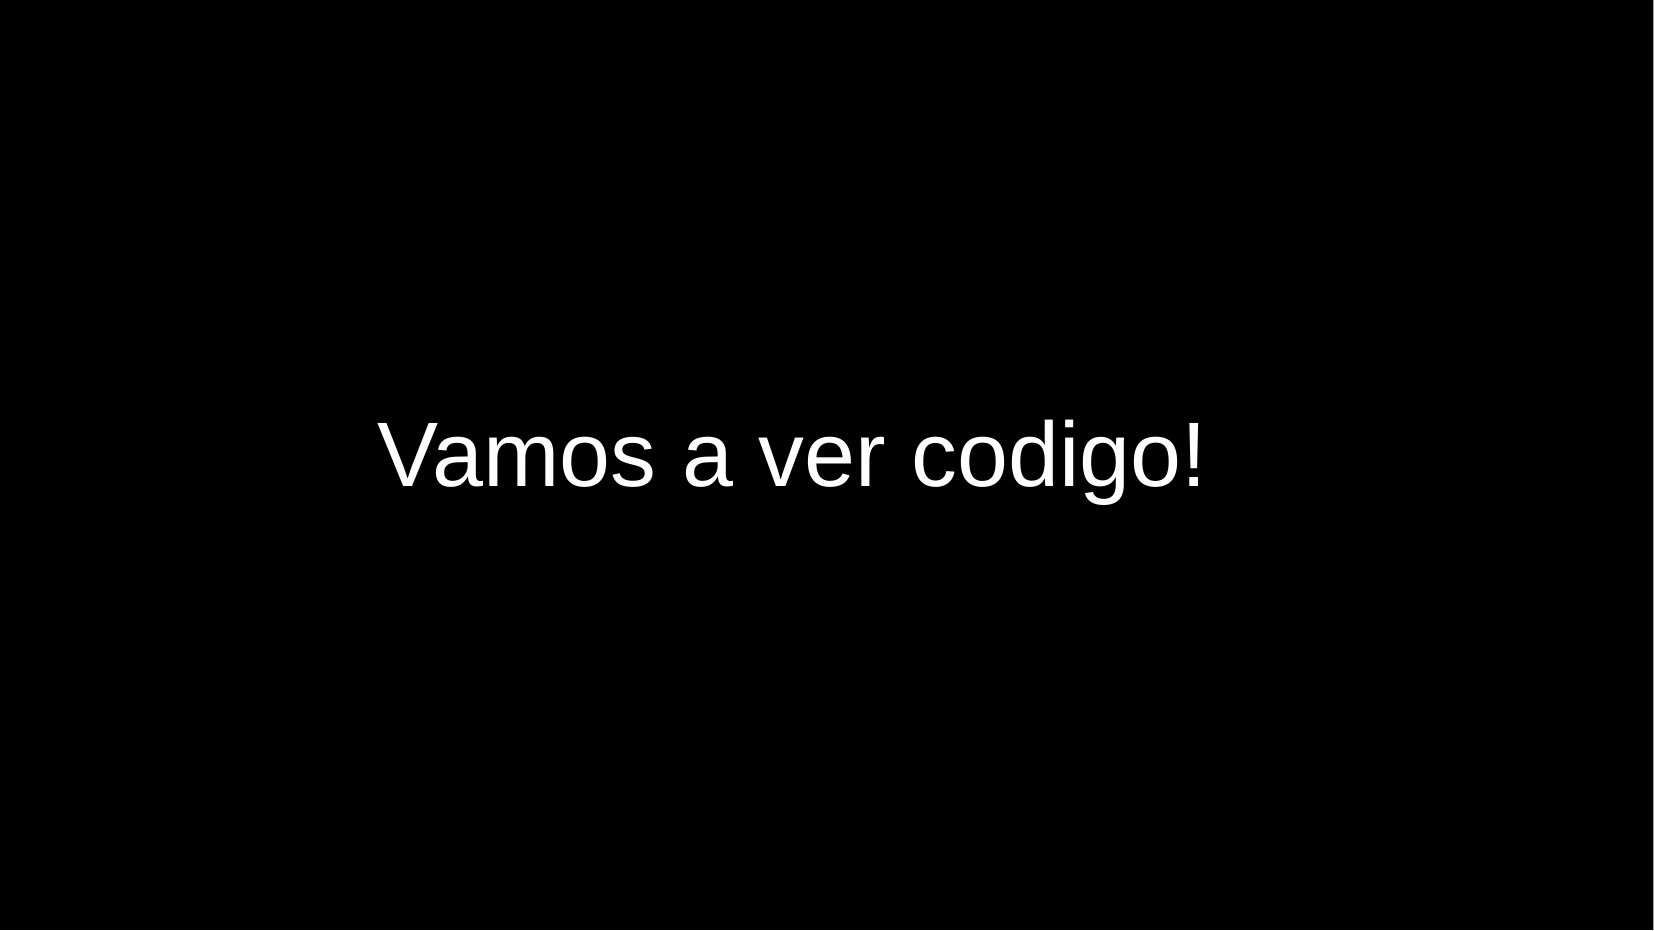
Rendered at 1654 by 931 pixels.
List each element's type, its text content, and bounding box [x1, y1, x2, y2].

title Vamos a ver codigo! [377, 401, 1264, 508]
